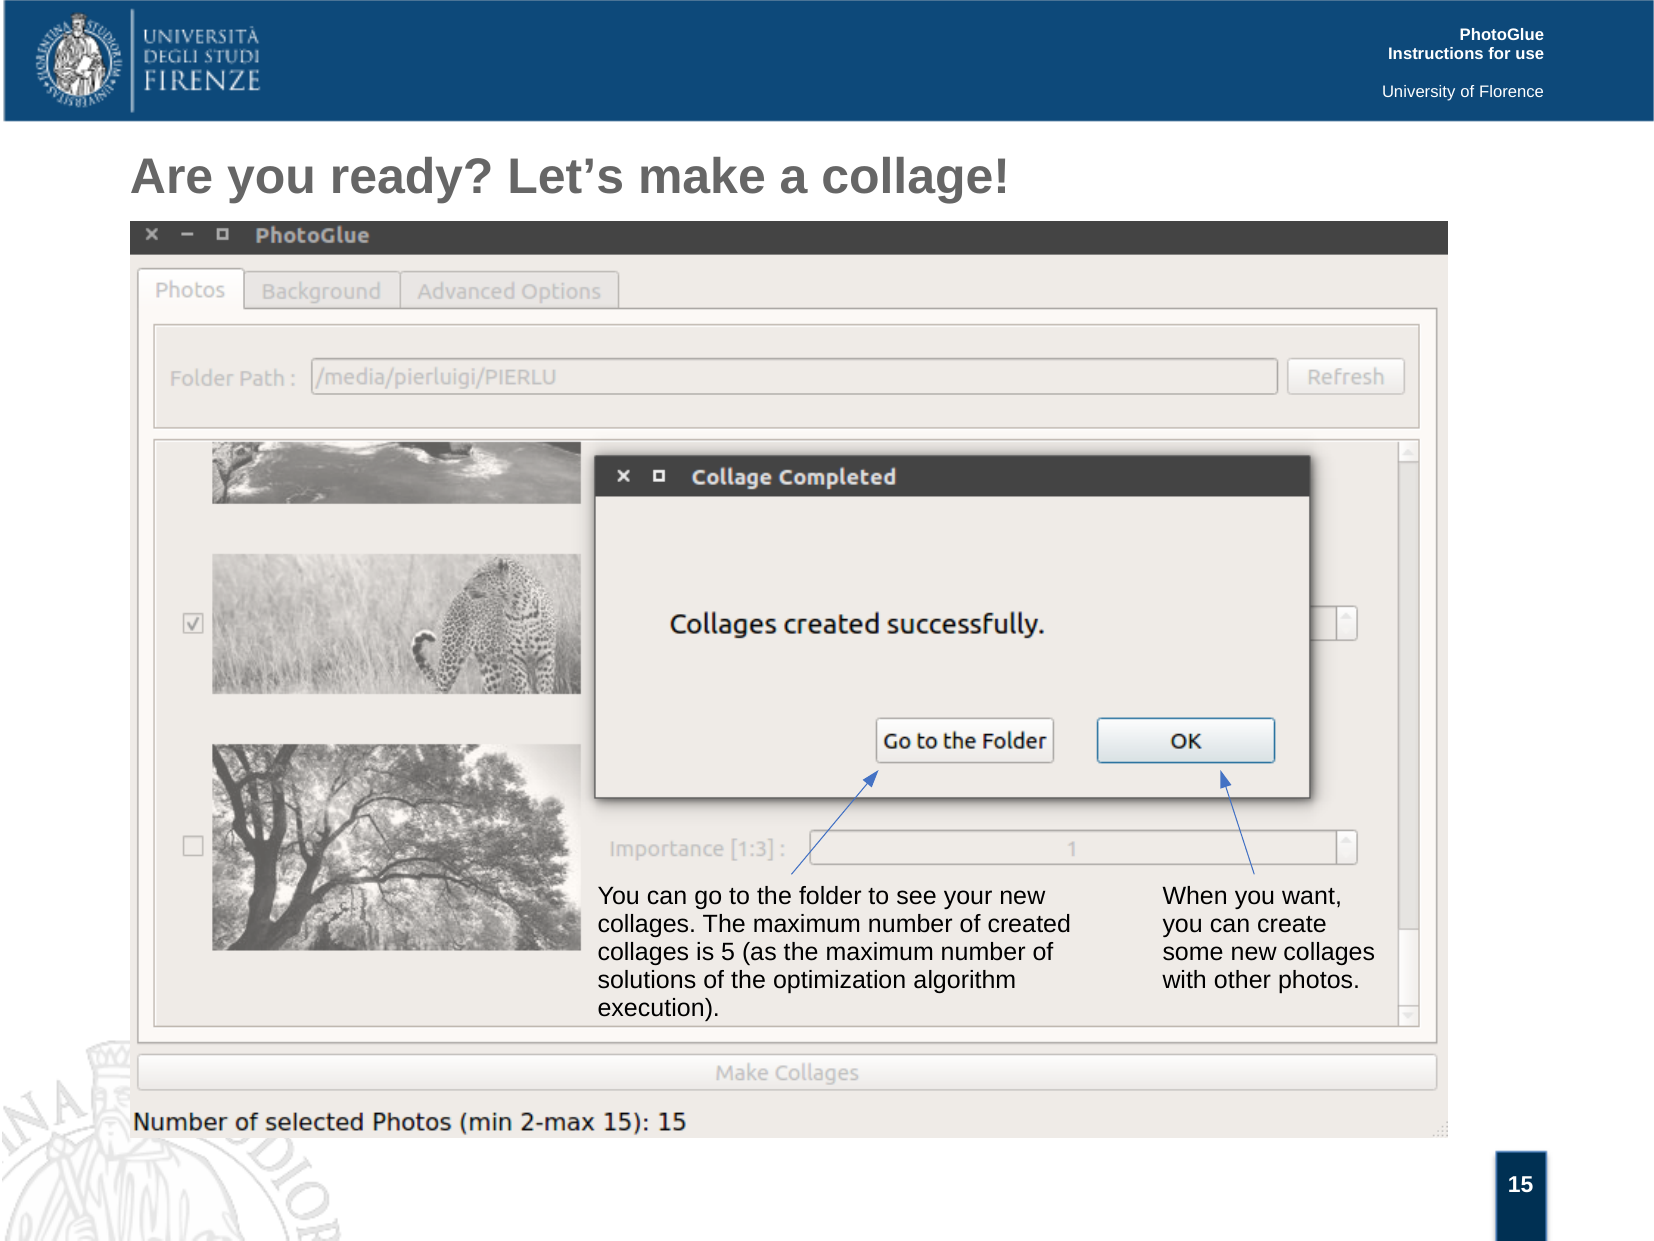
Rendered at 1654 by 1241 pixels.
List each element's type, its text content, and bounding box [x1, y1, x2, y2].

picture [2, 0, 1654, 1241]
text_box You can go to the folder to see your new collages. The maximum number of created collages is 5 (as the maximum number of solutions of the optimization algorithm execution). [582, 874, 1092, 1041]
text_box 15 [1505, 1160, 1536, 1208]
text_box Are you ready? Let’s make a collage! [129, 101, 1035, 222]
text_box When you want, you can create some new collages with other photos. [1147, 874, 1392, 1011]
text_box PhotoGlue Instructions for use University of Florence [685, 24, 1548, 102]
